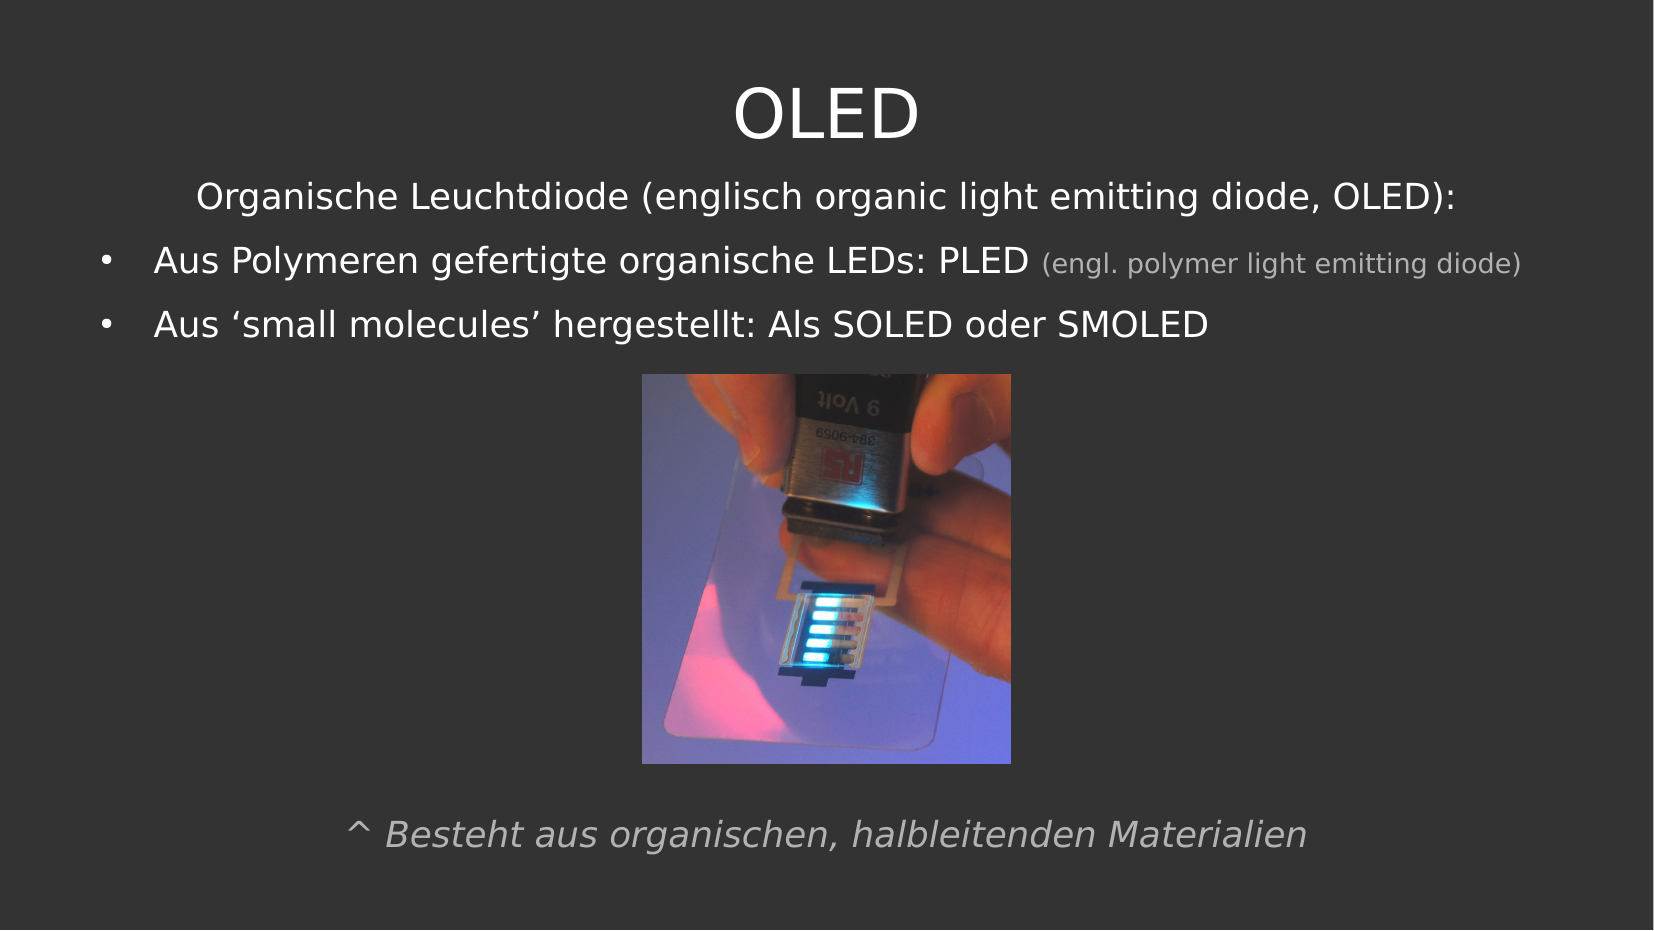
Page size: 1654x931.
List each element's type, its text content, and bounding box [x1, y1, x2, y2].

title OLED [82, 37, 1571, 176]
picture [642, 374, 1011, 764]
list Organische Leuchtdiode (englisch organic light emitting diode, OLED): Aus Polymeren gefertigte organische LEDs: PLED (engl. polymer light emitting diode) Aus ‘small molecules’ hergestellt: Als SOLED oder SMOLED ^ Besteht aus organischen, halbleitenden Materialien [82, 176, 1571, 859]
